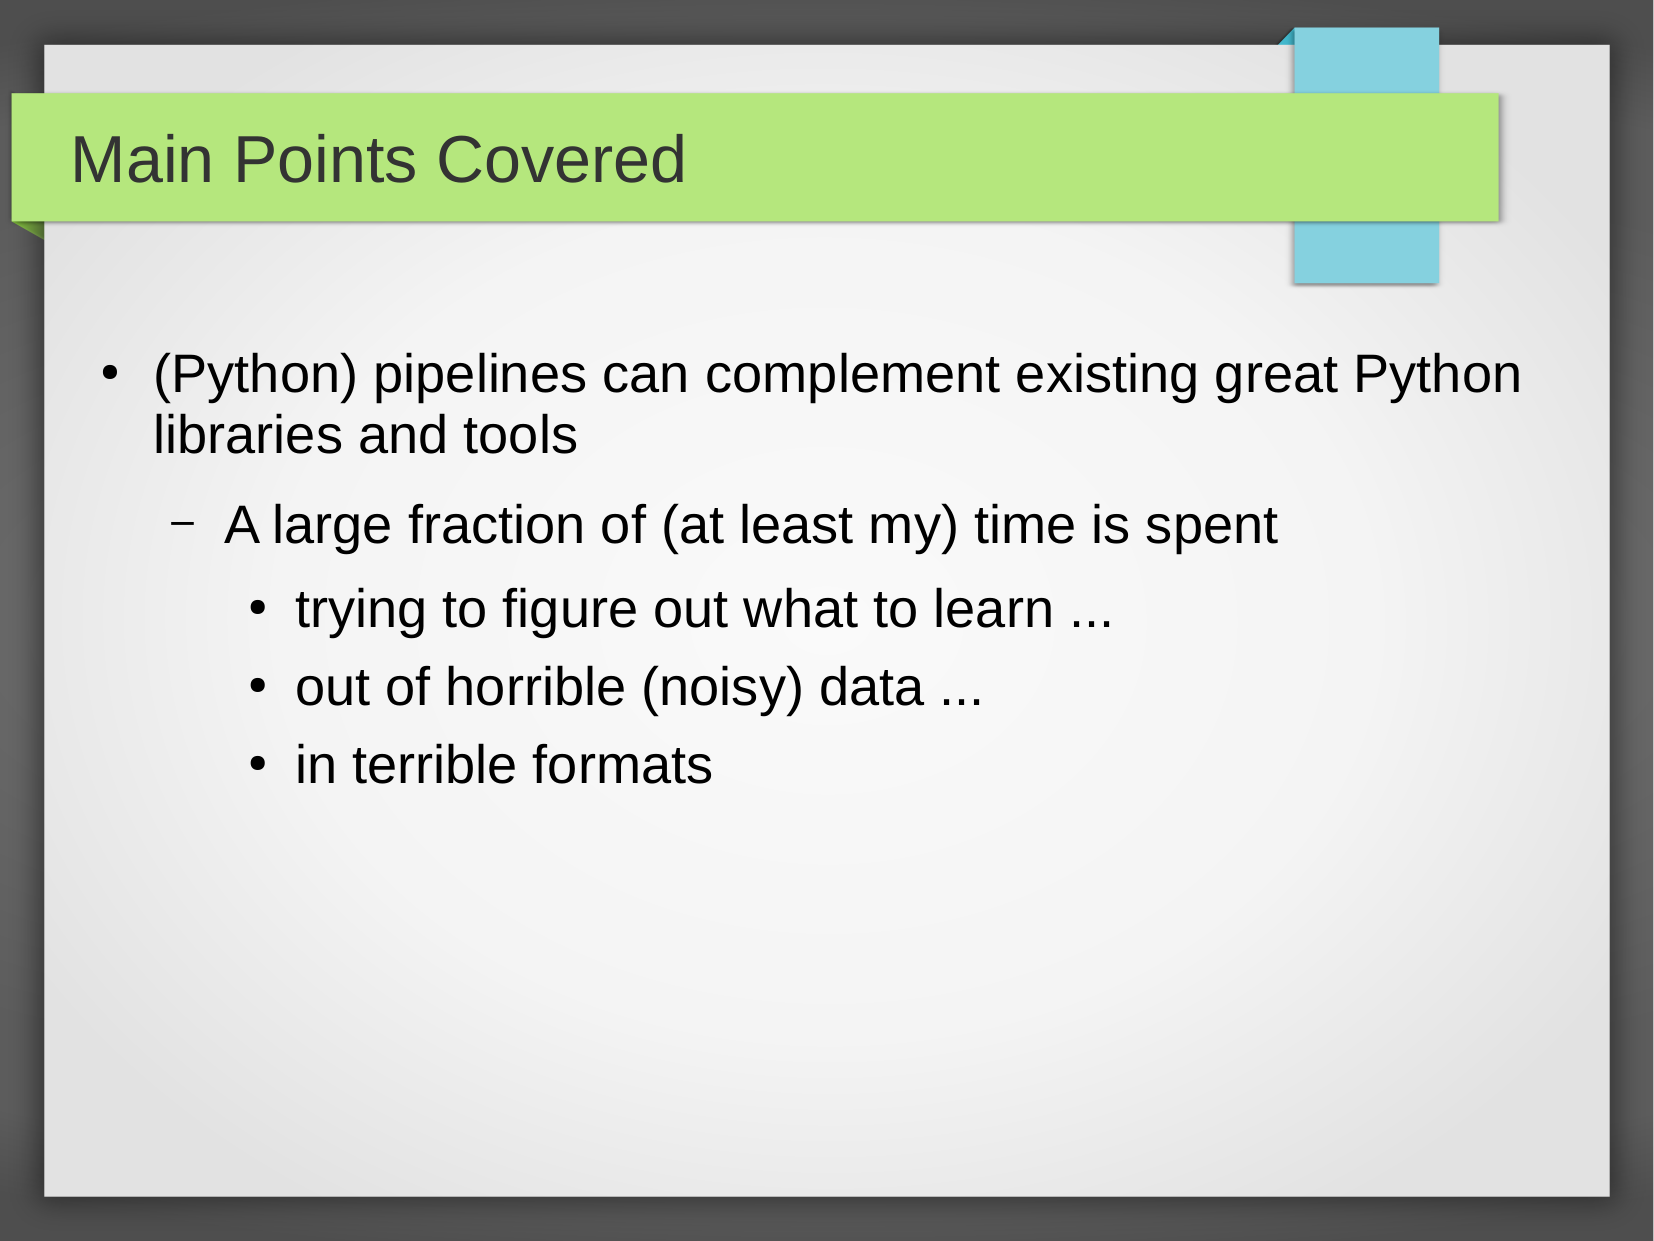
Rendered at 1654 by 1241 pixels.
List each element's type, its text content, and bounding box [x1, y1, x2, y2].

picture [0, 0, 1654, 1241]
title Main Points Covered [70, 106, 1229, 213]
list (Python) pipelines can complement existing great Python libraries and tools A large fraction of (at least my) time is spent trying to figure out what to learn ... out of horrible (noisy) data ... in terrible formats [82, 343, 1591, 1063]
